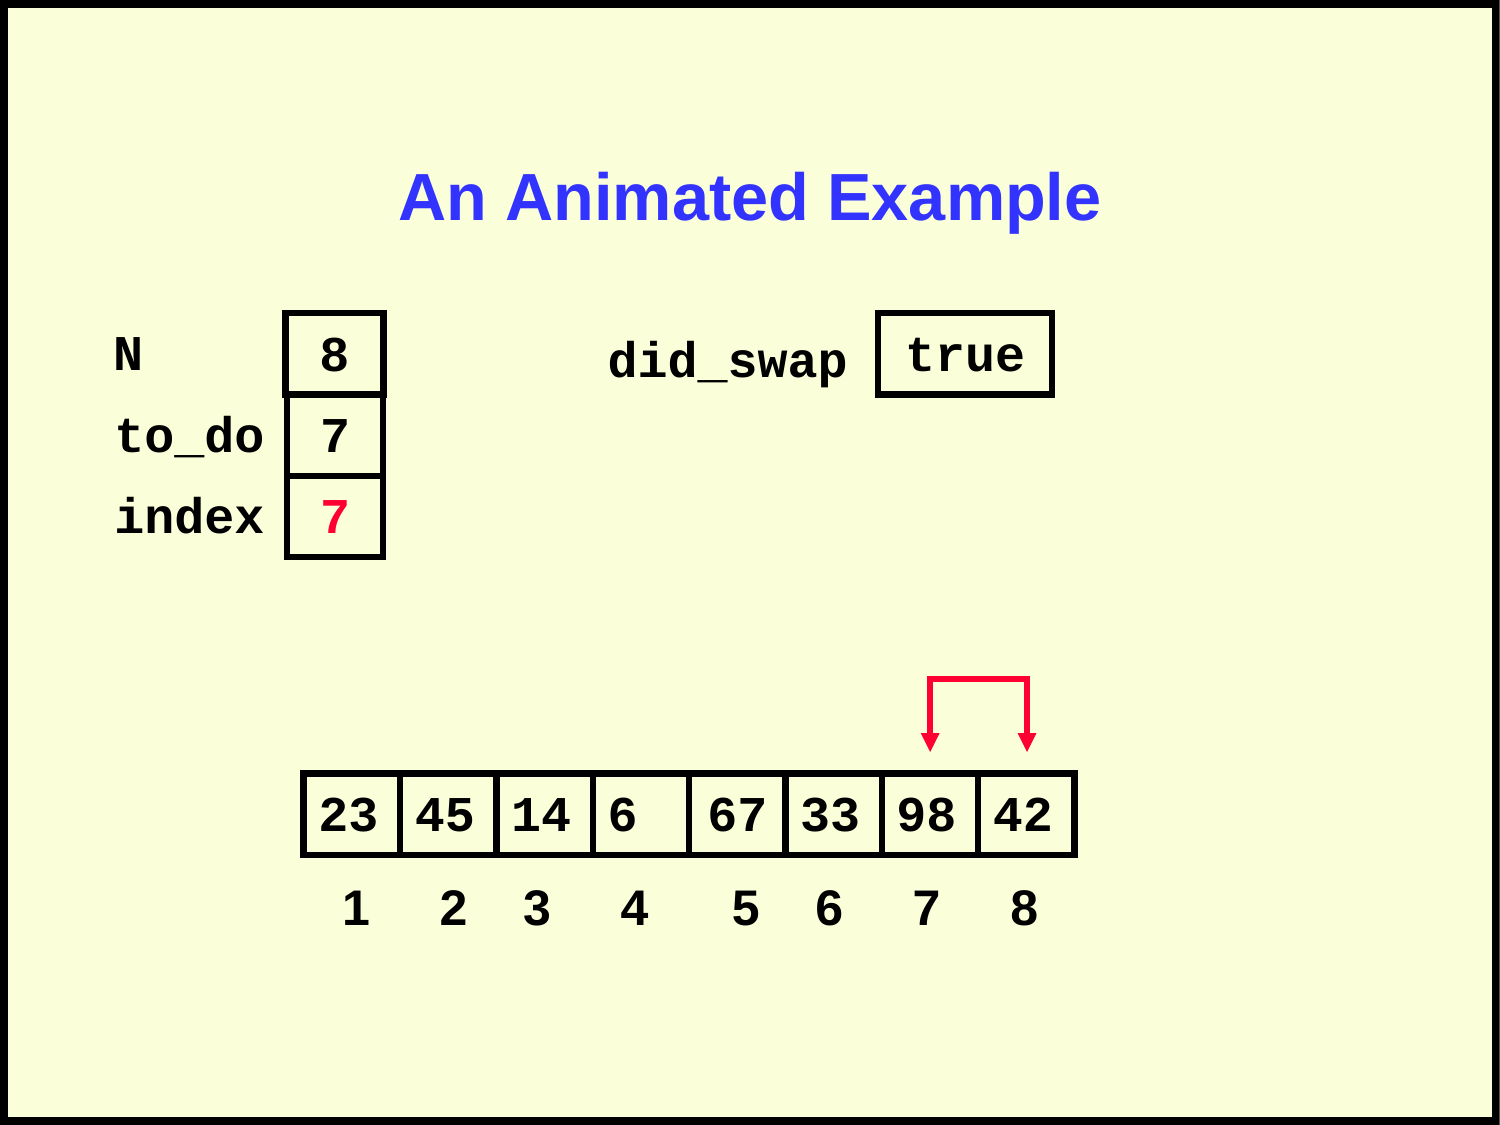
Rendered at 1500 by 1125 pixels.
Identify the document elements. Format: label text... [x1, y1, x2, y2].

text_box 7 [286, 395, 384, 475]
text_box 33 [786, 773, 881, 855]
text_box N [98, 313, 279, 389]
text_box 8 [285, 313, 384, 395]
text_box 45 [400, 773, 497, 855]
text_box 42 [978, 773, 1075, 855]
text_box 1 2 3 4 5 6 7 8 [327, 868, 1055, 944]
text_box true [877, 313, 1053, 395]
text_box 7 [286, 475, 384, 558]
text_box 98 [881, 773, 978, 855]
text_box 23 [303, 773, 400, 855]
text_box 14 [497, 773, 592, 855]
text_box to_do [99, 394, 280, 470]
text_box did_swap [592, 319, 877, 395]
title An Animated Example [112, 99, 1388, 288]
text_box 6 [592, 773, 689, 855]
text_box index [99, 475, 280, 552]
text_box 67 [689, 773, 786, 855]
